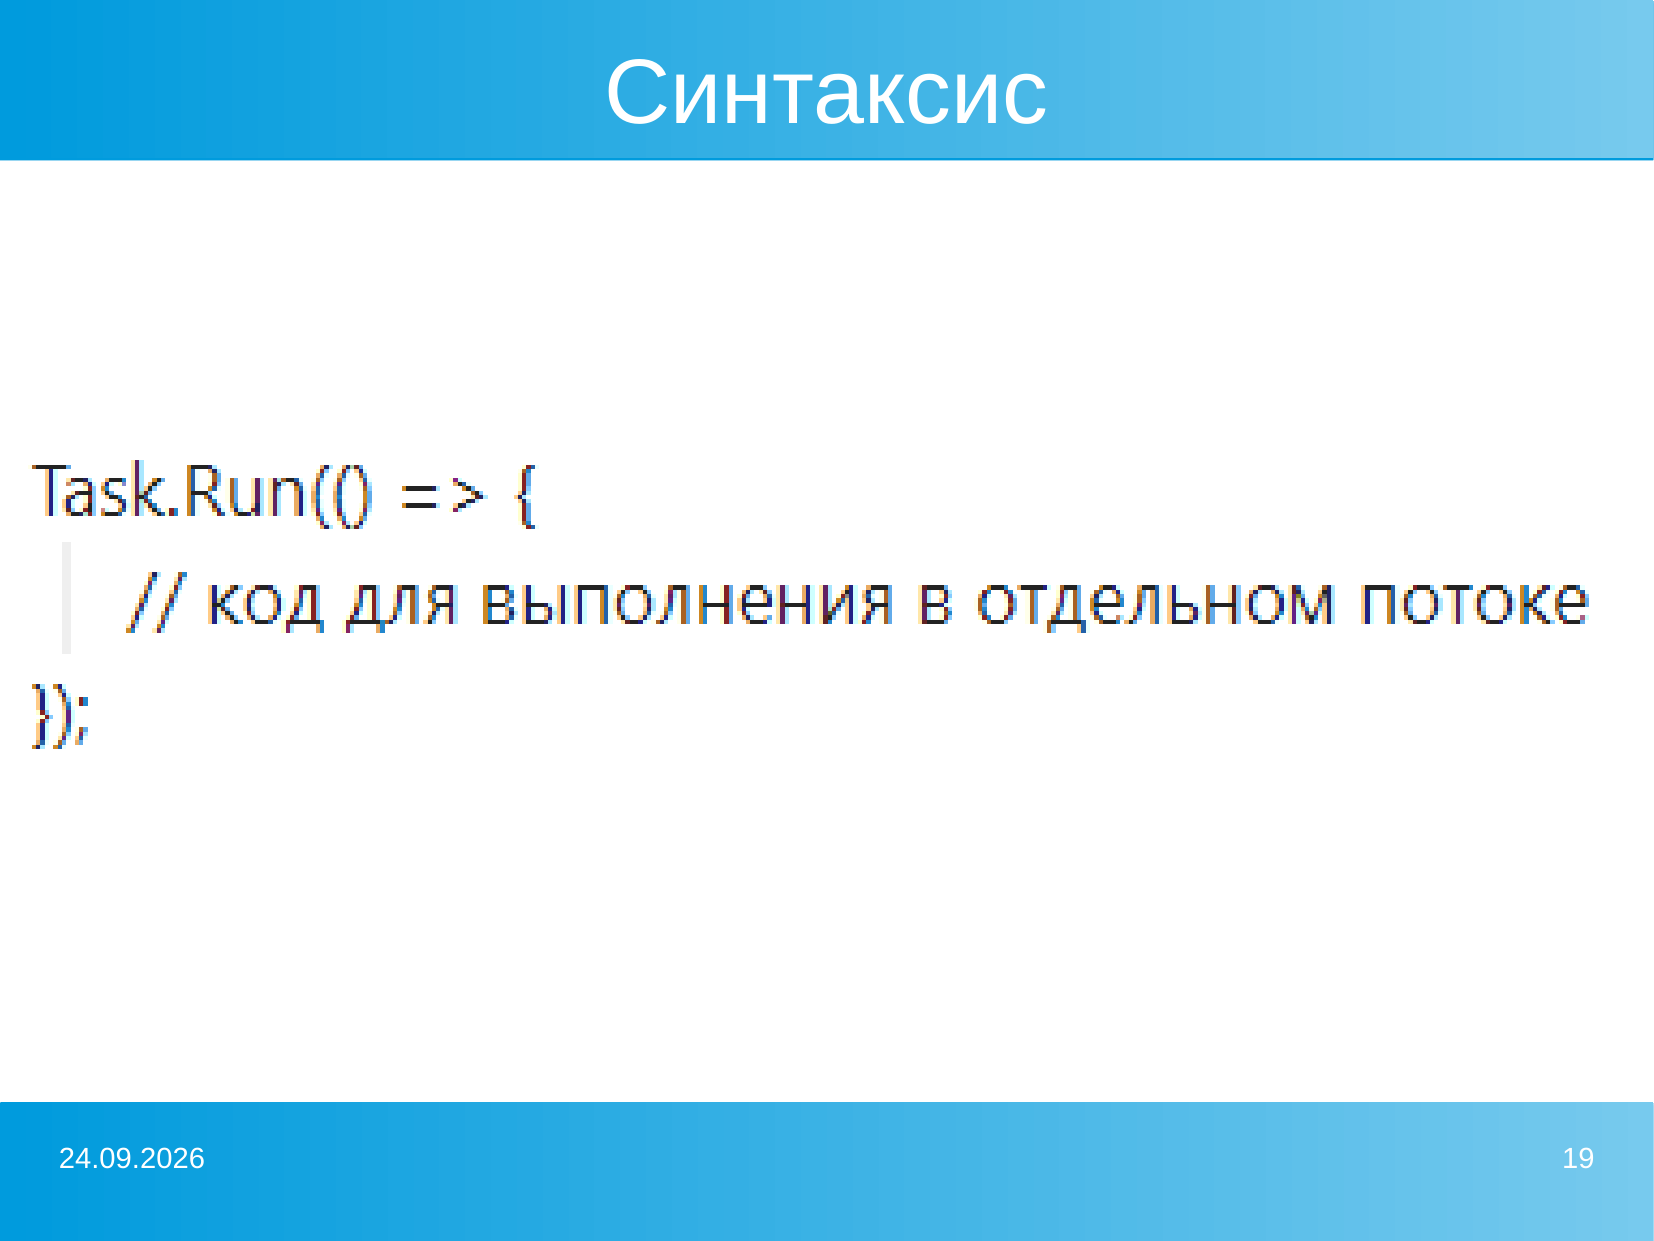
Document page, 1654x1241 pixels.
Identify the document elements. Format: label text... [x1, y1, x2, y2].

picture [28, 435, 1654, 827]
title Синтаксис [59, 39, 1595, 144]
